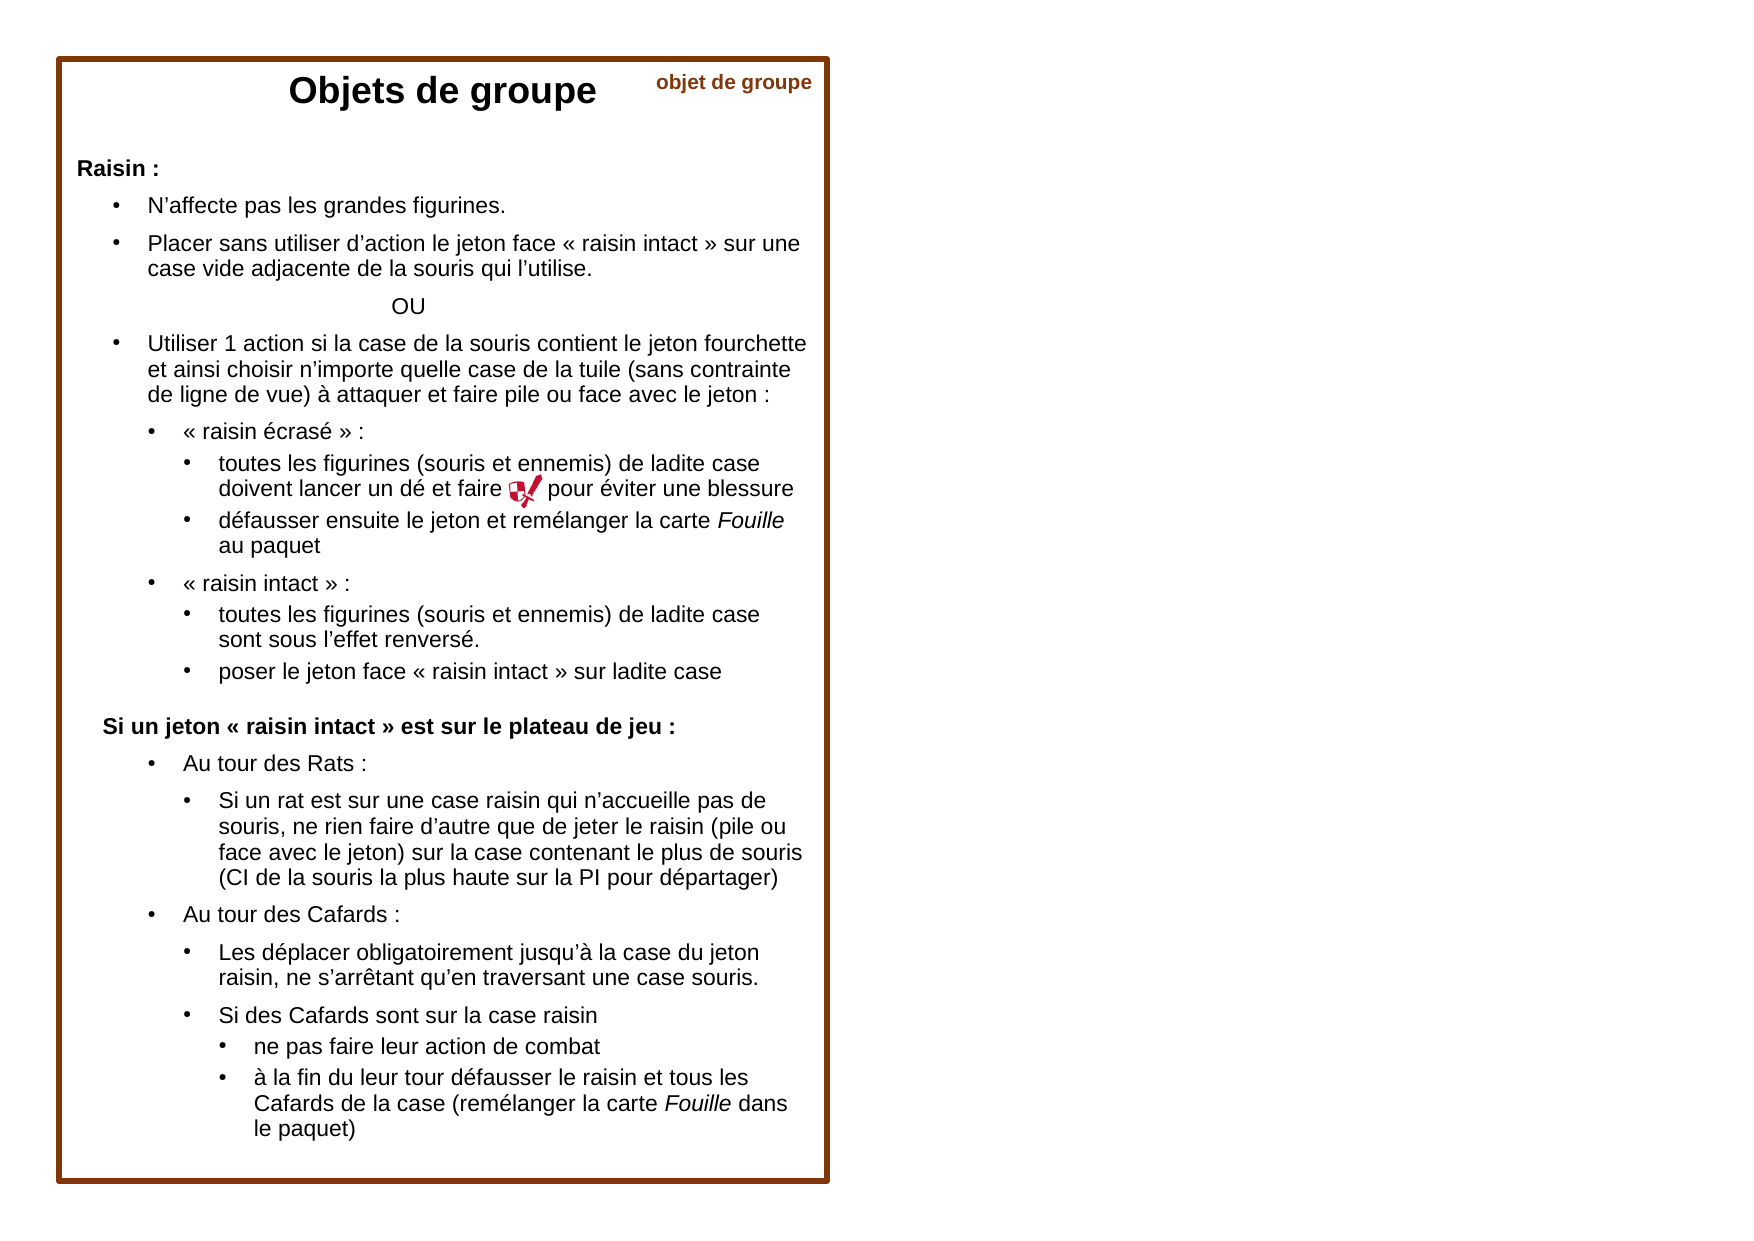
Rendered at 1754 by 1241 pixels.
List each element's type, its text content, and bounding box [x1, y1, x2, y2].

text_box objet de groupe [649, 59, 827, 107]
text_box Objets de groupe Raisin : N’affecte pas les grandes figurines. Placer sans utiliser d’action le jeton face « raisin intact » sur une case vide adjacente de la souris qui l’utilise. OU Utiliser 1 action si la case de la souris contient le jeton fourchette et ainsi choisir n’importe quelle case de la tuile (sans contrainte de ligne de vue) à attaquer et faire pile ou face avec le jeton : « raisin écrasé » : toutes les figurines (souris et ennemis) de ladite case doivent lancer un dé et faire pour éviter une blessure défausser ensuite le jeton et remélanger la carte Fouille au paquet « raisin intact » : toutes les figurines (souris et ennemis) de ladite case sont sous l’effet renversé. poser le jeton face « raisin intact » sur ladite case Si un jeton « raisin intact » est sur le plateau de jeu : Au tour des Rats : Si un rat est sur une case raisin qui n’accueille pas de souris, ne rien faire d’autre que de jeter le raisin (pile ou face avec le jeton) sur la case contenant le plus de souris (CI de la souris la plus haute sur la PI pour départager) Au tour des Cafards : Les déplacer obligatoirement jusqu’à la case du jeton raisin, ne s’arrêtant qu’en traversant une case souris. Si des Cafards sont sur la case raisin ne pas faire leur action de combat à la fin du leur tour défausser le raisin et tous les Cafards de la case (remélanger la carte Fouille dans le paquet) [59, 59, 827, 1182]
picture [507, 472, 544, 510]
